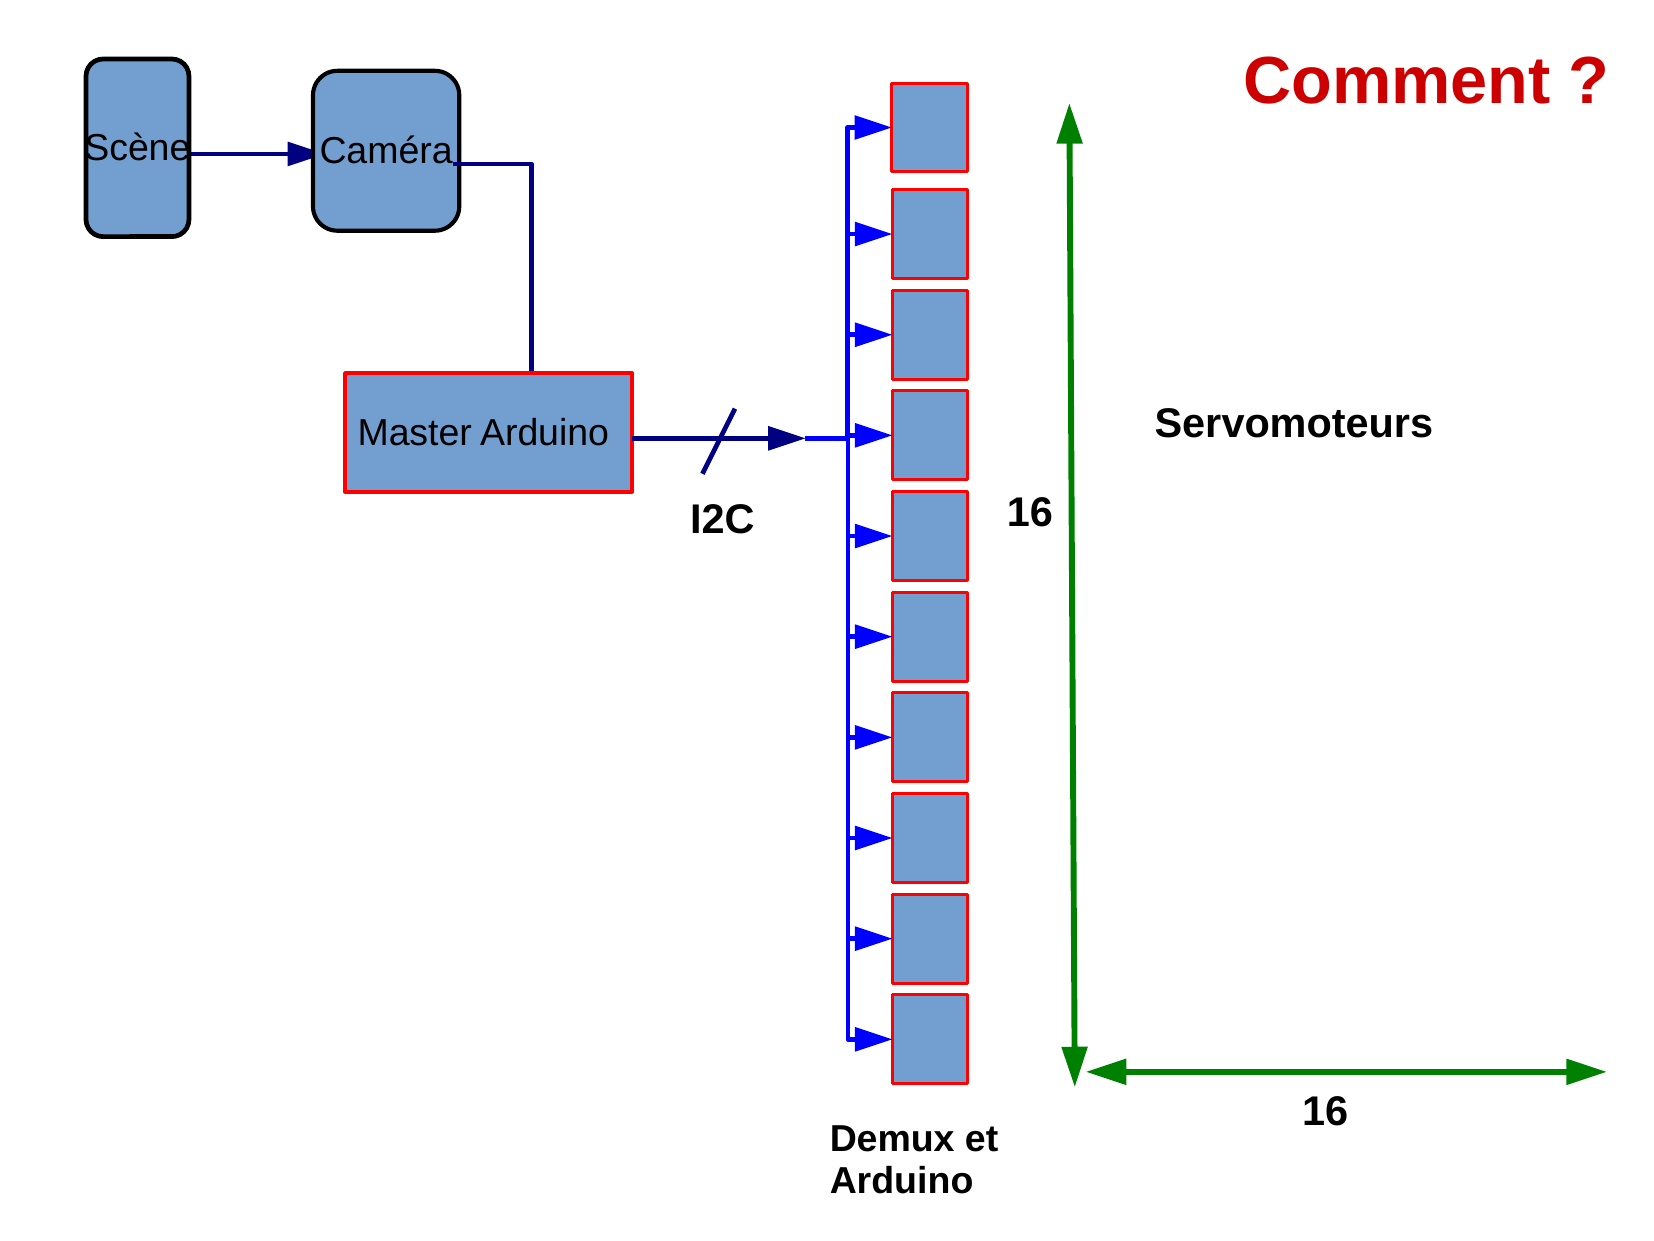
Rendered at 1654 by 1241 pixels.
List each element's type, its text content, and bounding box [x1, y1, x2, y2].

text_box Servomoteurs [1139, 392, 1525, 503]
text_box [892, 894, 968, 984]
text_box [892, 390, 968, 480]
text_box 16 [992, 481, 1090, 567]
text_box Master Arduino [345, 373, 633, 492]
text_box [892, 994, 968, 1084]
text_box Caméra [312, 70, 460, 231]
text_box Comment ? [1228, 35, 1654, 126]
text_box [892, 793, 968, 883]
text_box [892, 491, 968, 581]
text_box Demux et Arduino [814, 1110, 1075, 1212]
text_box I2C [675, 488, 811, 569]
text_box 16 [1287, 1080, 1434, 1143]
text_box [892, 692, 968, 782]
text_box [892, 592, 968, 682]
text_box [891, 83, 968, 172]
text_box [892, 290, 968, 380]
text_box [892, 189, 968, 279]
text_box Scène [85, 58, 189, 237]
